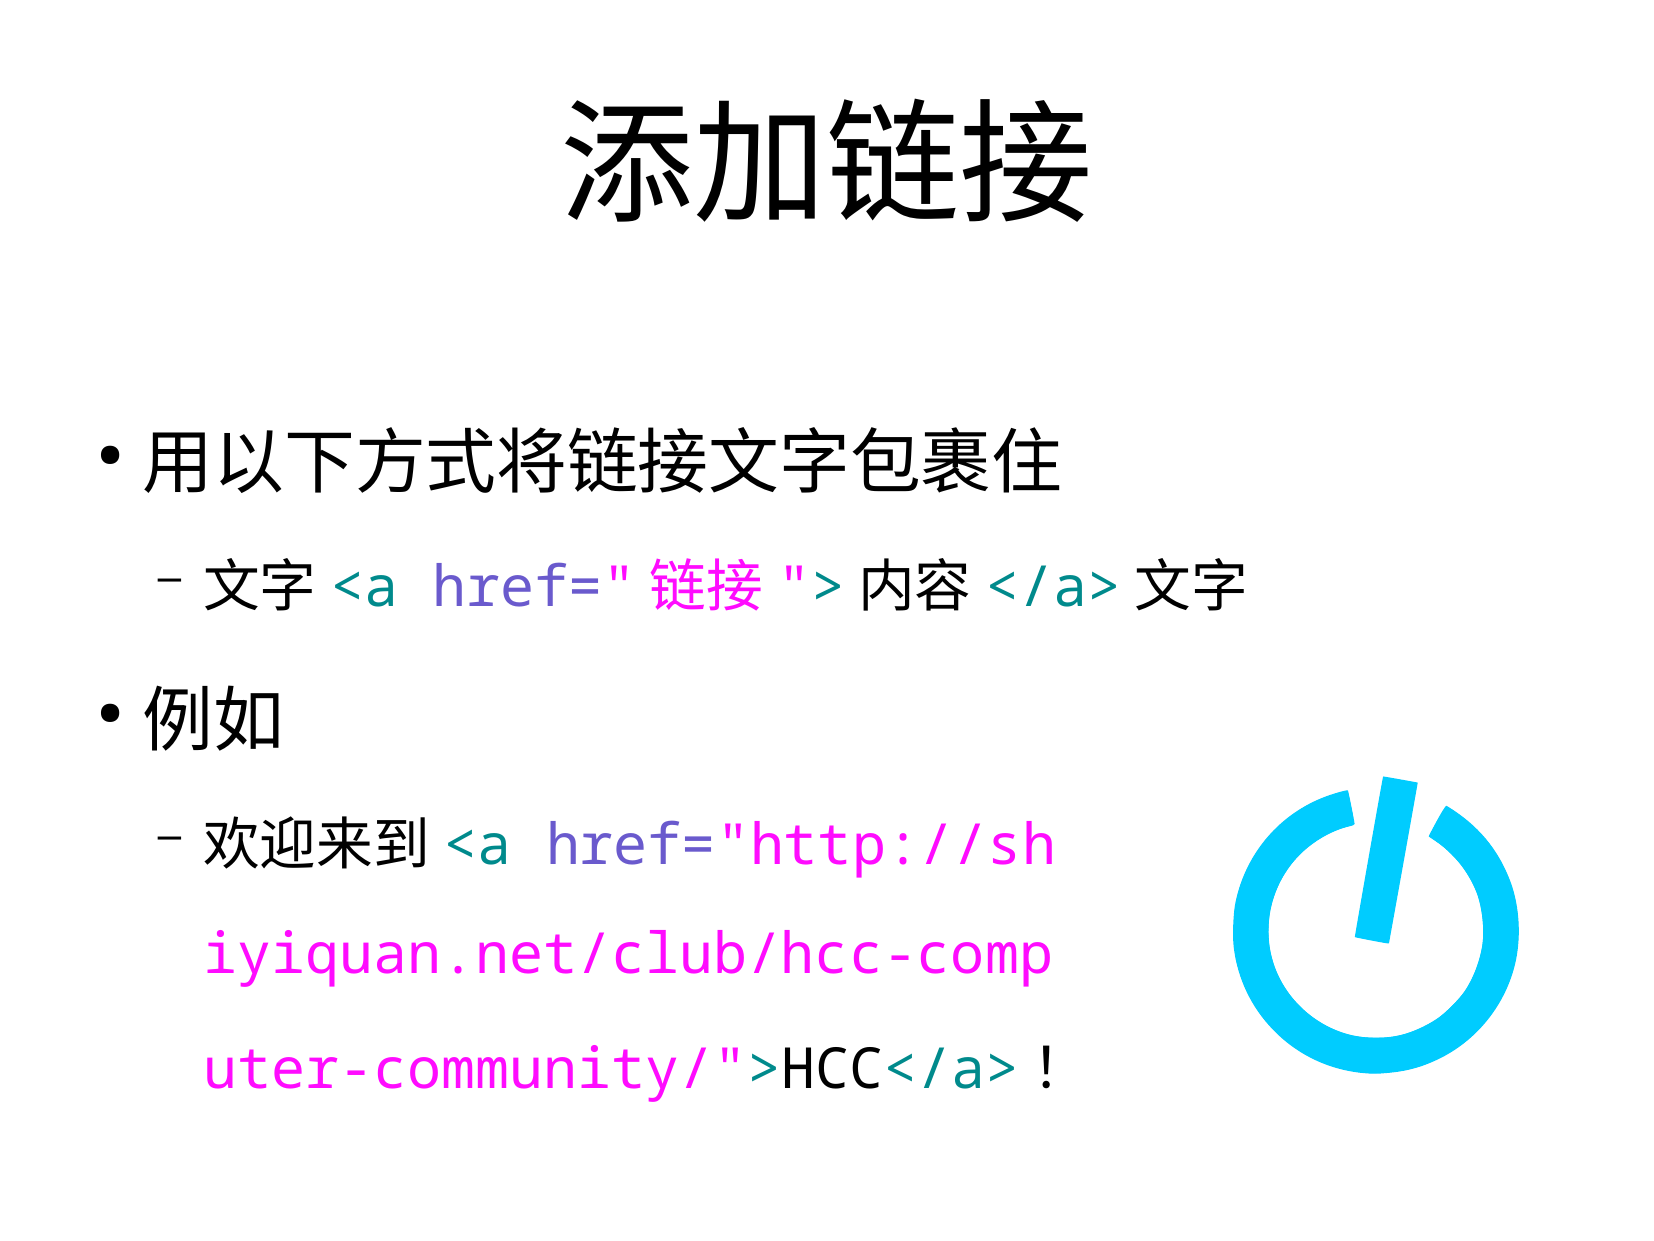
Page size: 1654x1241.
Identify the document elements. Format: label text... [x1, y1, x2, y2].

title 添加链接 [82, 49, 1571, 257]
list 用以下方式将链接文字包裹住 文字<a href="链接">内容</a>文字 例如 欢迎来到<a href="http://sh iyiquan.net/club/hcc-comp uter-community/">HCC</a>！ [82, 390, 1571, 1109]
